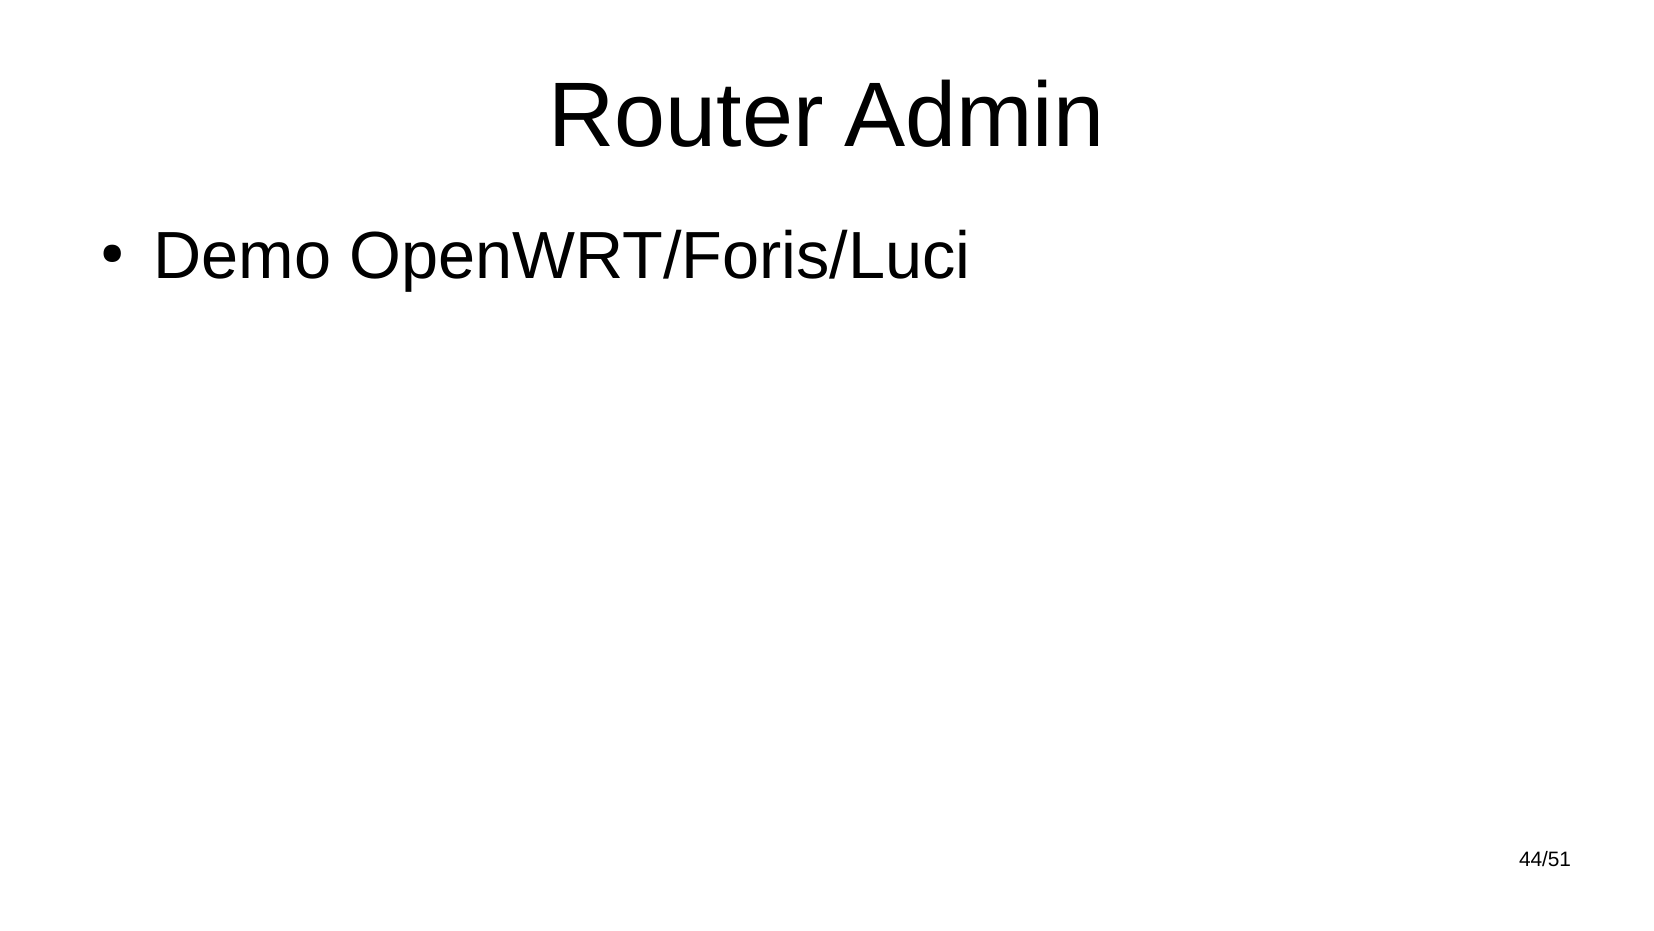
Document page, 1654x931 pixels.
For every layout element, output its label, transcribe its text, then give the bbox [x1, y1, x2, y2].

title Router Admin [82, 37, 1571, 193]
list Demo OpenWRT/Foris/Luci [82, 217, 1571, 758]
